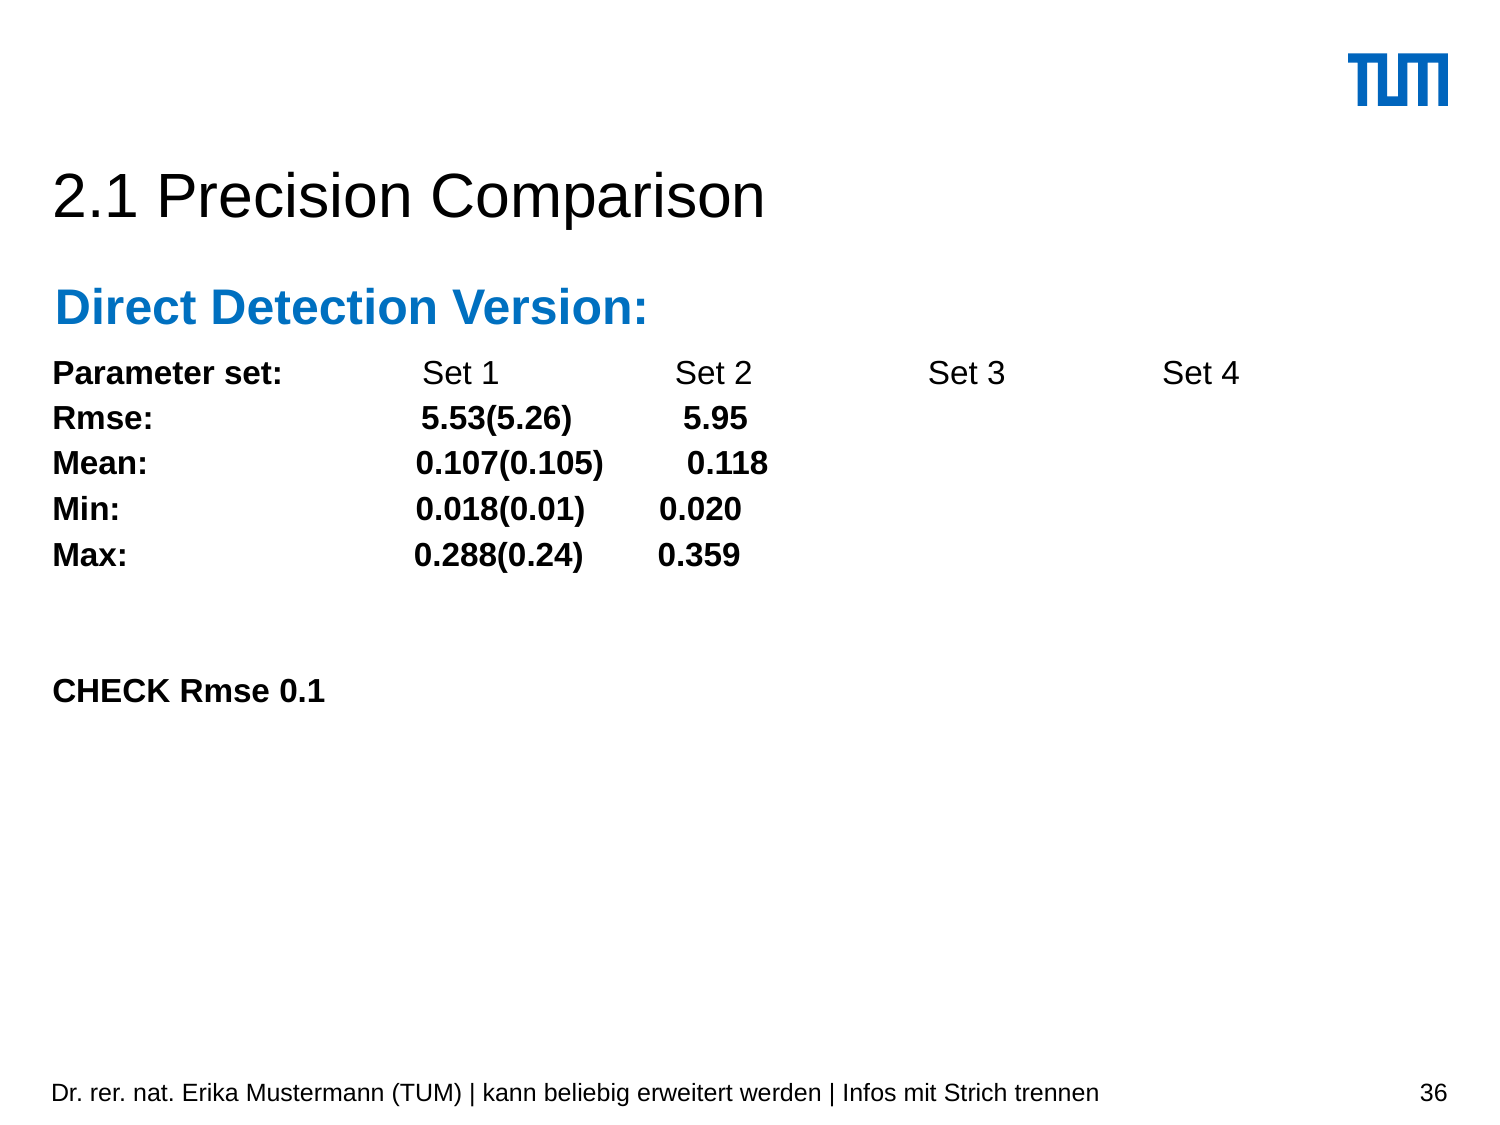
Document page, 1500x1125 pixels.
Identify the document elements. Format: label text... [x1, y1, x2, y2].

footer Dr. rer. nat. Erika Mustermann (TUM) | kann beliebig erweitert werden | Infos mit Strich trennen [51, 1061, 1112, 1122]
title 2.1 Precision Comparison [52, 163, 1449, 231]
list Parameter set: Set 1 Set 2 Set 3 Set 4 Rmse: 5.53(5.26) 5.95 Mean: 0.107(0.105) 0.118 Min: 0.018(0.01) 0.020 Max: 0.288(0.24) 0.359 CHECK Rmse 0.1 *Rmse: root mean square error [52, 345, 1449, 1060]
text_box Direct Detection Version: [55, 266, 650, 336]
slide_number <number> [1112, 1061, 1448, 1122]
